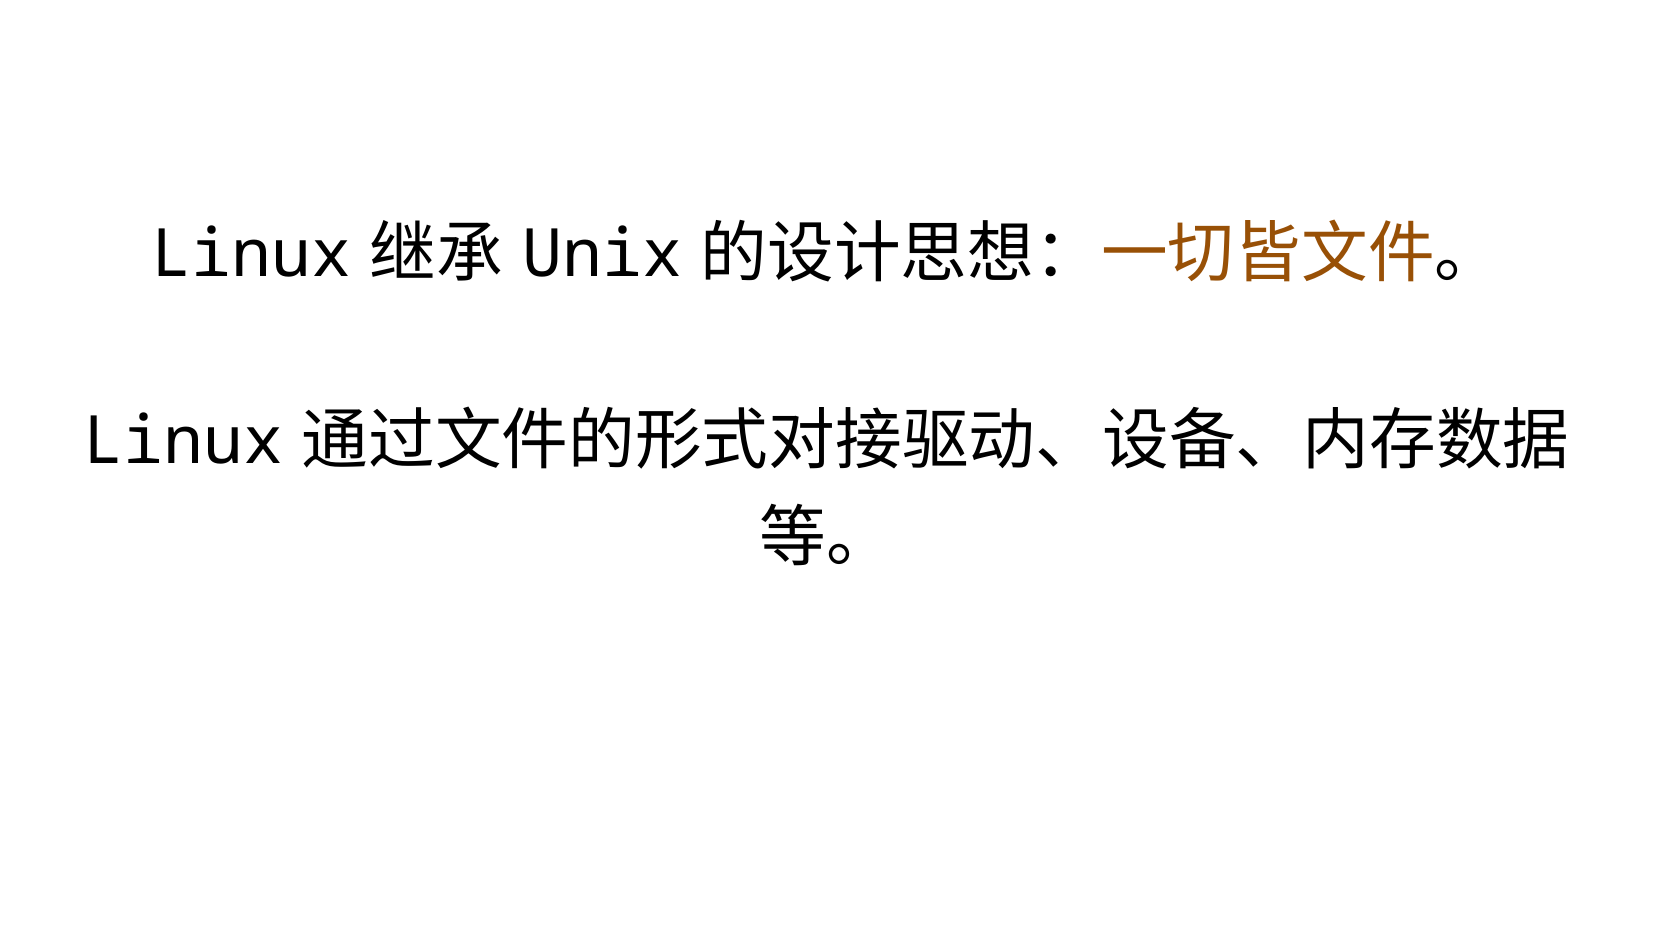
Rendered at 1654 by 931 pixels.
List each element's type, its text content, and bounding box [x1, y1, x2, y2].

subtitle Linux继承Unix的设计思想：一切皆文件。 Linux通过文件的形式对接驱动、设备、内存数据等。 [82, 37, 1571, 742]
